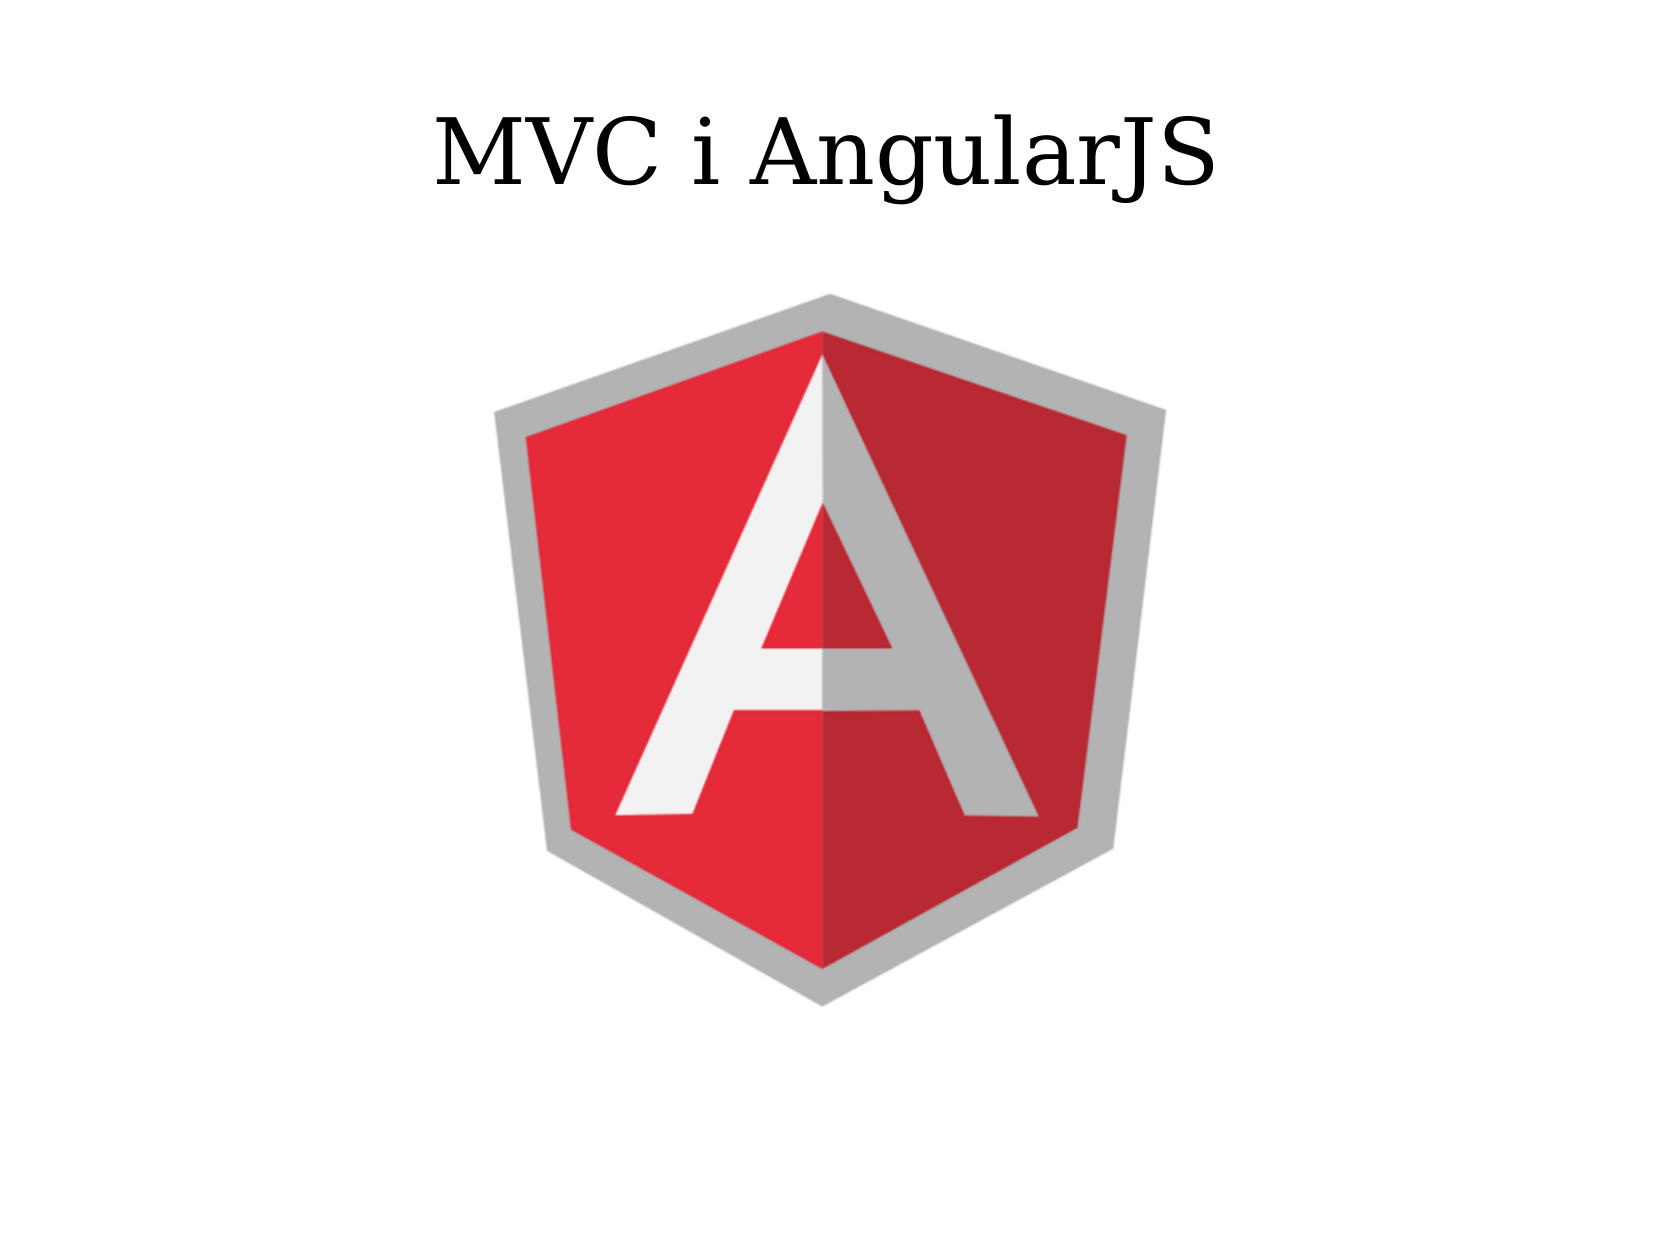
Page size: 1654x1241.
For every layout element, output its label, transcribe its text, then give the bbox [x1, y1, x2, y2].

picture [467, 290, 1187, 1010]
title MVC i AngularJS [82, 49, 1571, 257]
